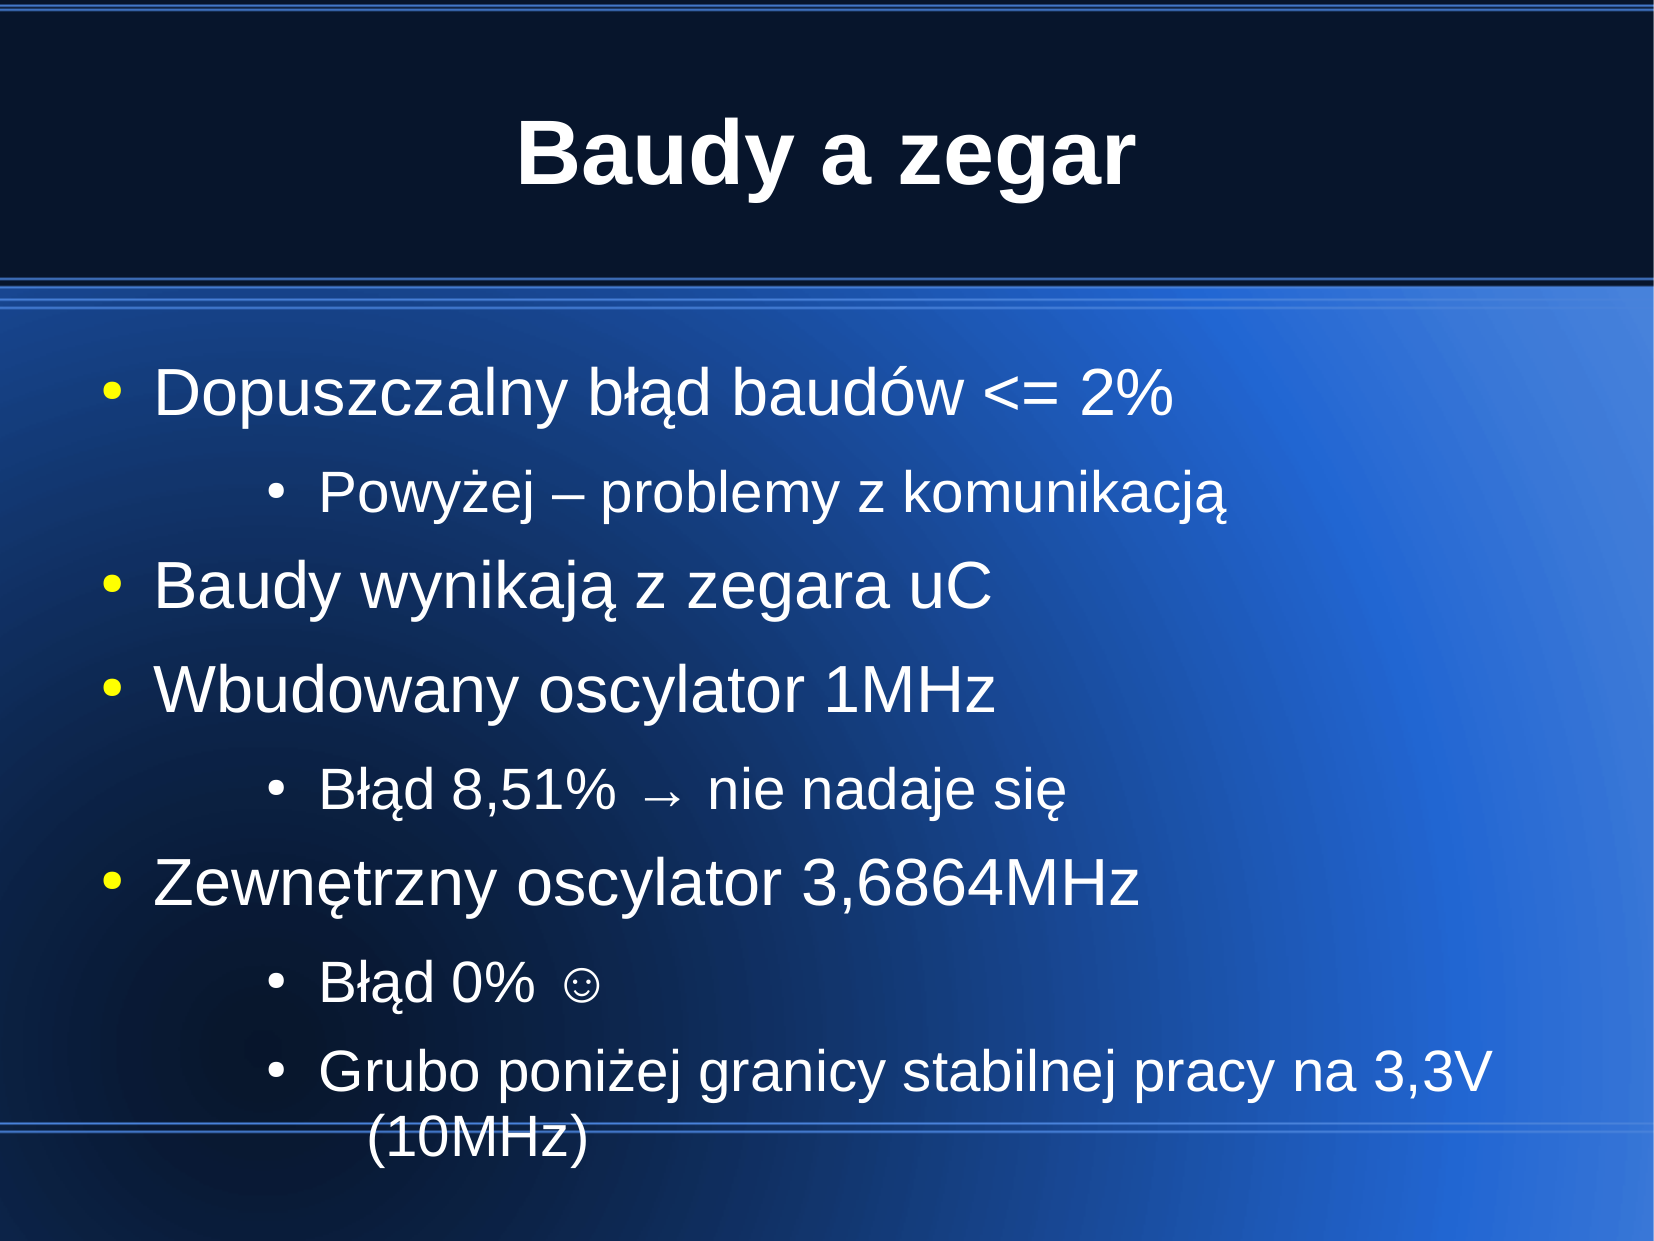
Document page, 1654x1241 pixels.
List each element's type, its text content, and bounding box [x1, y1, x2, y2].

title Baudy a zegar [82, 49, 1571, 257]
list Dopuszczalny błąd baudów <= 2% Powyżej – problemy z komunikacją Baudy wynikają z zegara uC Wbudowany oscylator 1MHz Błąd 8,51% → nie nadaje się Zewnętrzny oscylator 3,6864MHz Błąd 0% ☺ Grubo poniżej granicy stabilnej pracy na 3,3V (10MHz) [82, 355, 1571, 1174]
picture [0, 0, 1654, 1241]
